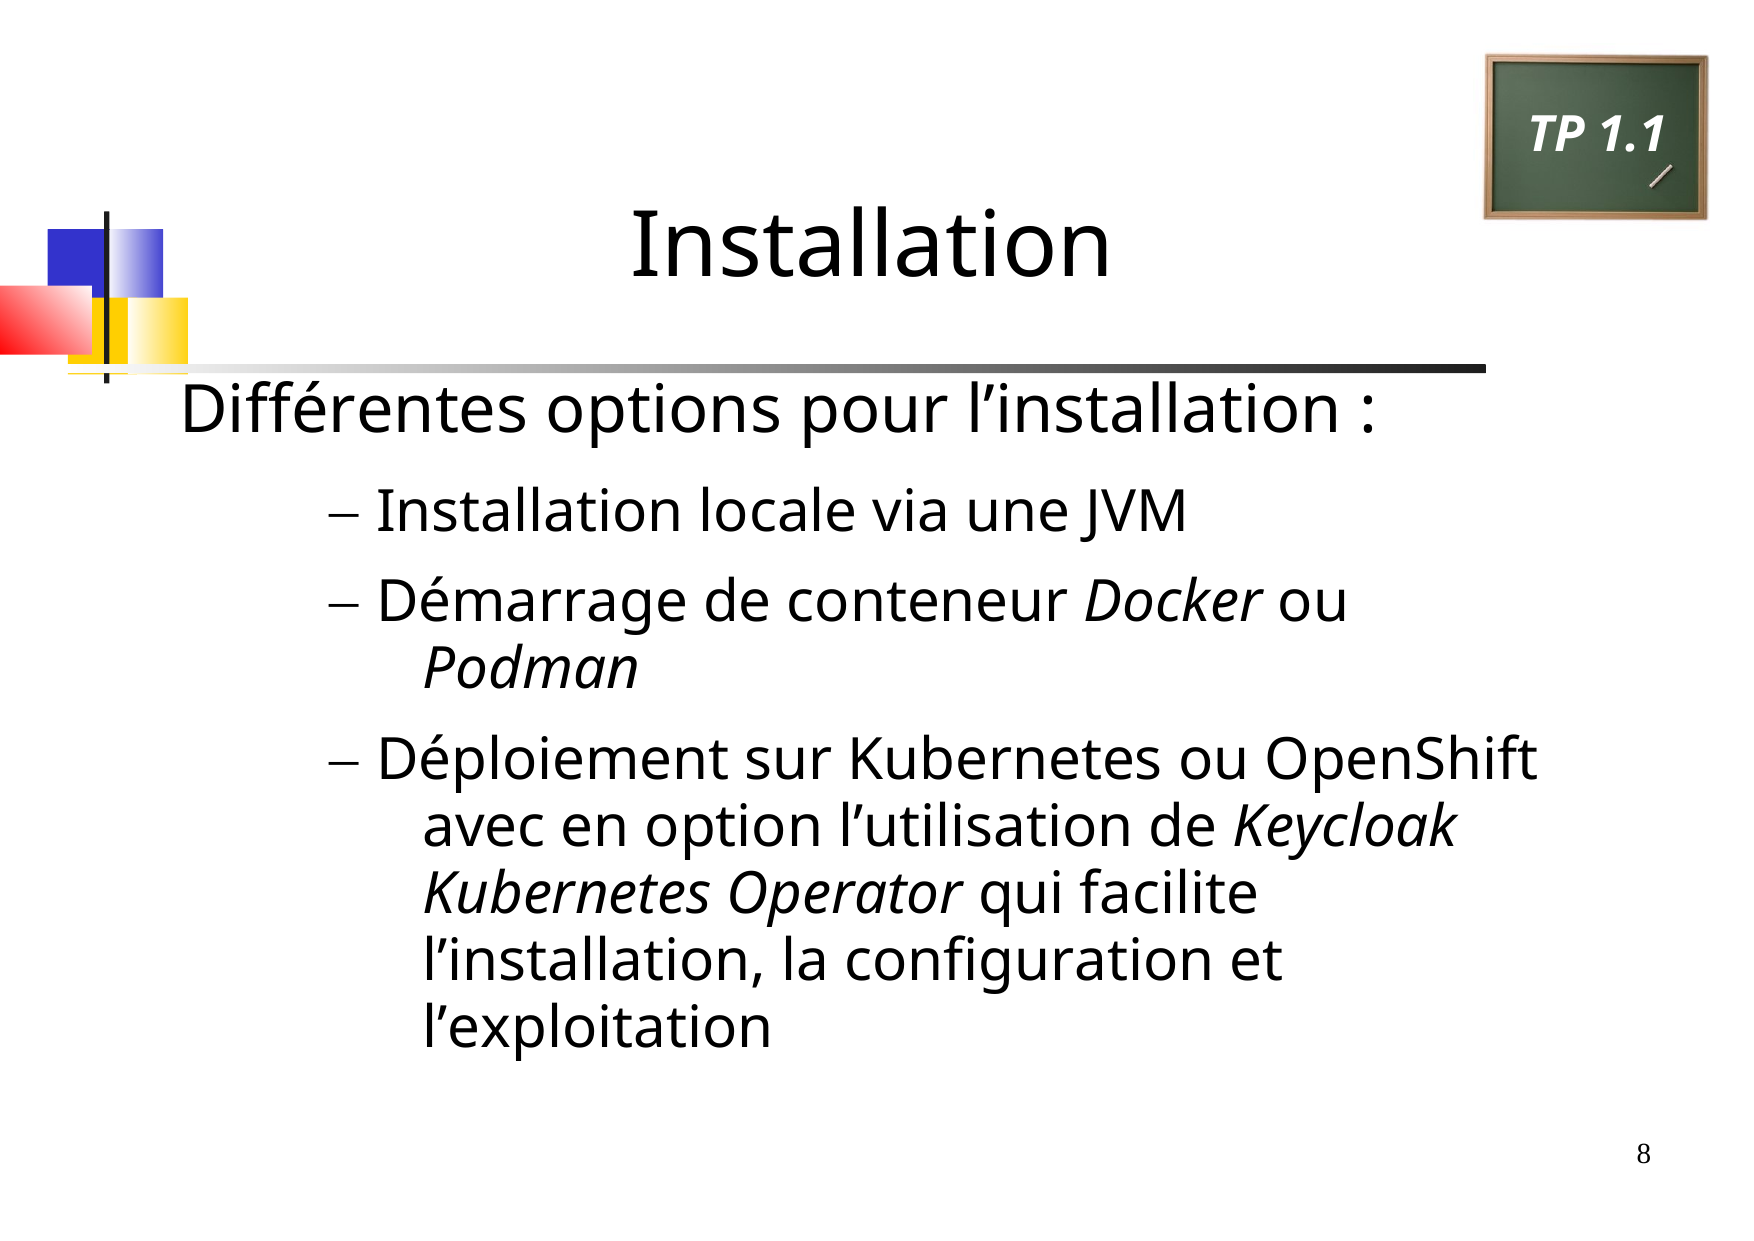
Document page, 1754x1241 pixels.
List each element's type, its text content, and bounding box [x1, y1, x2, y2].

title Installation [179, 139, 1567, 351]
picture [1473, 43, 1718, 231]
text_box TP 1.1 [1511, 105, 1684, 169]
list Différentes options pour l’installation : Installation locale via une JVM Démarrage de conteneur Docker ou Podman Déploiement sur Kubernetes ou OpenShift avec en option l’utilisation de Keycloak Kubernetes Operator qui facilite l’installation, la configuration et l’exploitation [179, 371, 1567, 1091]
